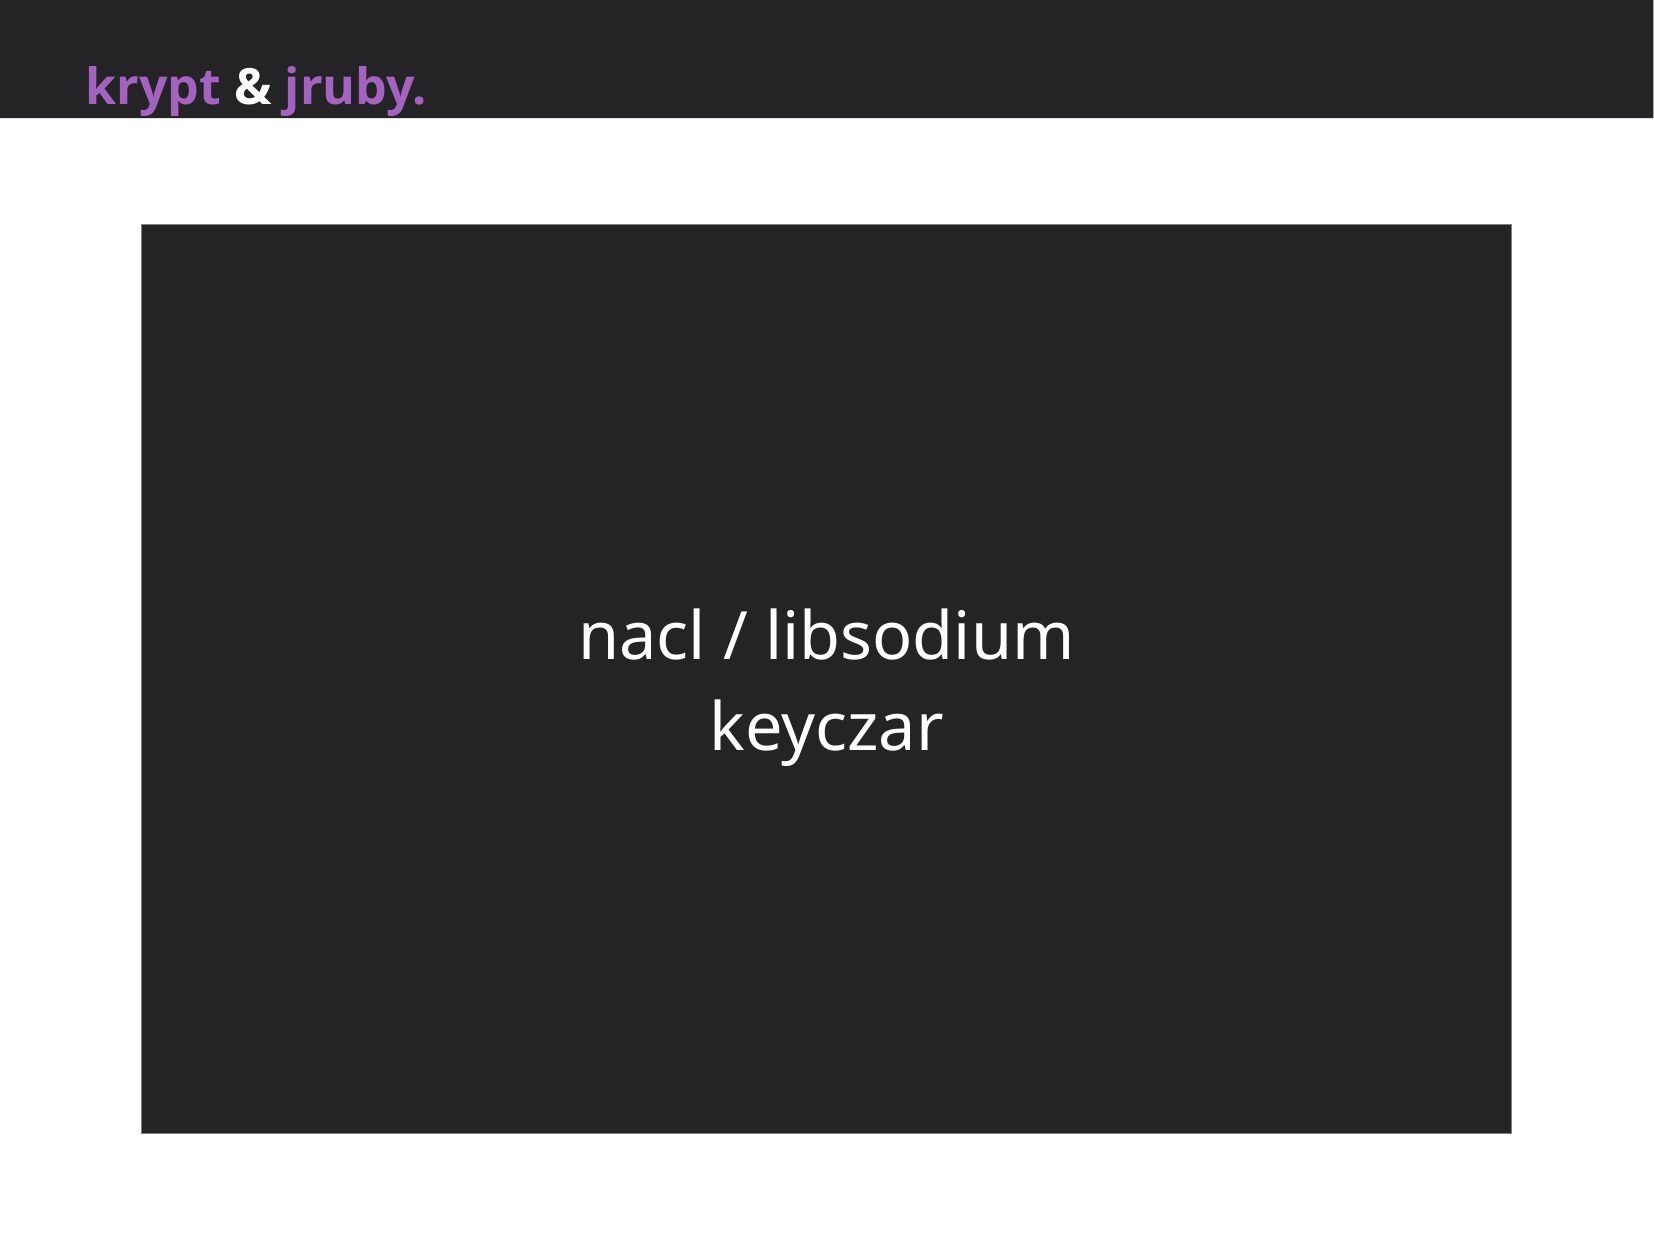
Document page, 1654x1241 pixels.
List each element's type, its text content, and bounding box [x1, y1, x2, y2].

text_box nacl / libsodium keyczar [141, 224, 1512, 1134]
text_box [165, 531, 1441, 1087]
text_box [0, 0, 1654, 119]
text_box krypt & jruby. [70, 43, 1359, 119]
